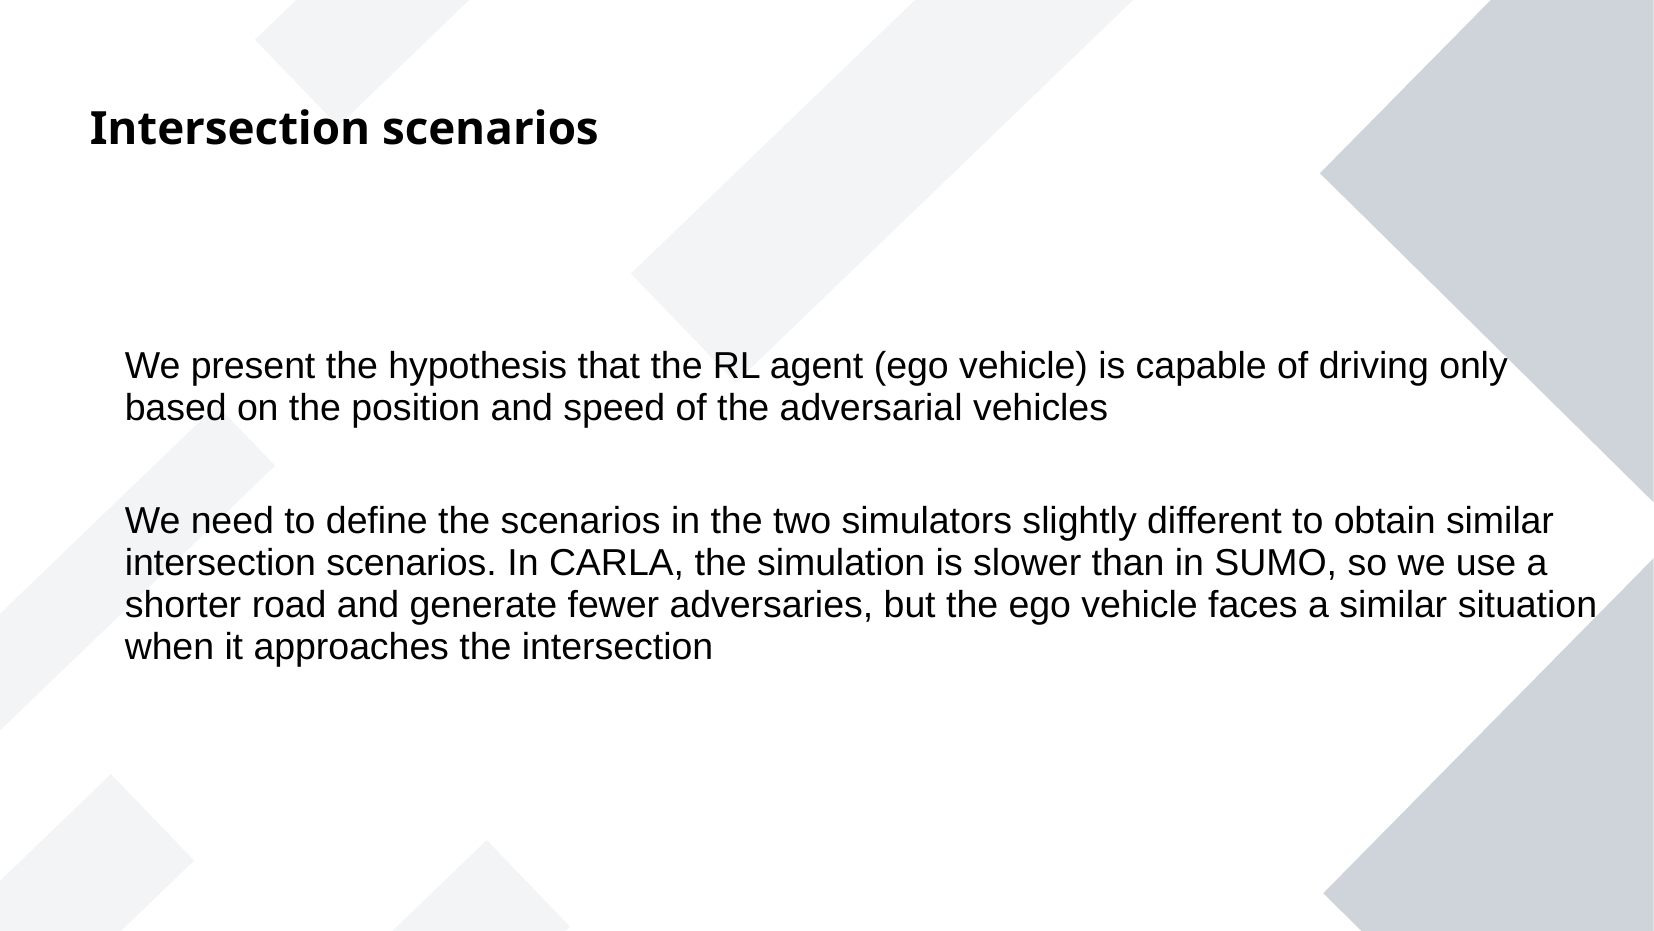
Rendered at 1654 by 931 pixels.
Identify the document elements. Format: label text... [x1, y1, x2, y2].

text_box We need to define the scenarios in the two simulators slightly different to obtain similar intersection scenarios. In CARLA, the simulation is slower than in SUMO, so we use a shorter road and generate fewer adversaries, but the ego vehicle faces a similar situation when it approaches the intersection [110, 492, 1613, 676]
text_box Intersection scenarios [75, 87, 1418, 263]
text_box We present the hypothesis that the RL agent (ego vehicle) is capable of driving only based on the position and speed of the adversarial vehicles [110, 337, 1524, 437]
